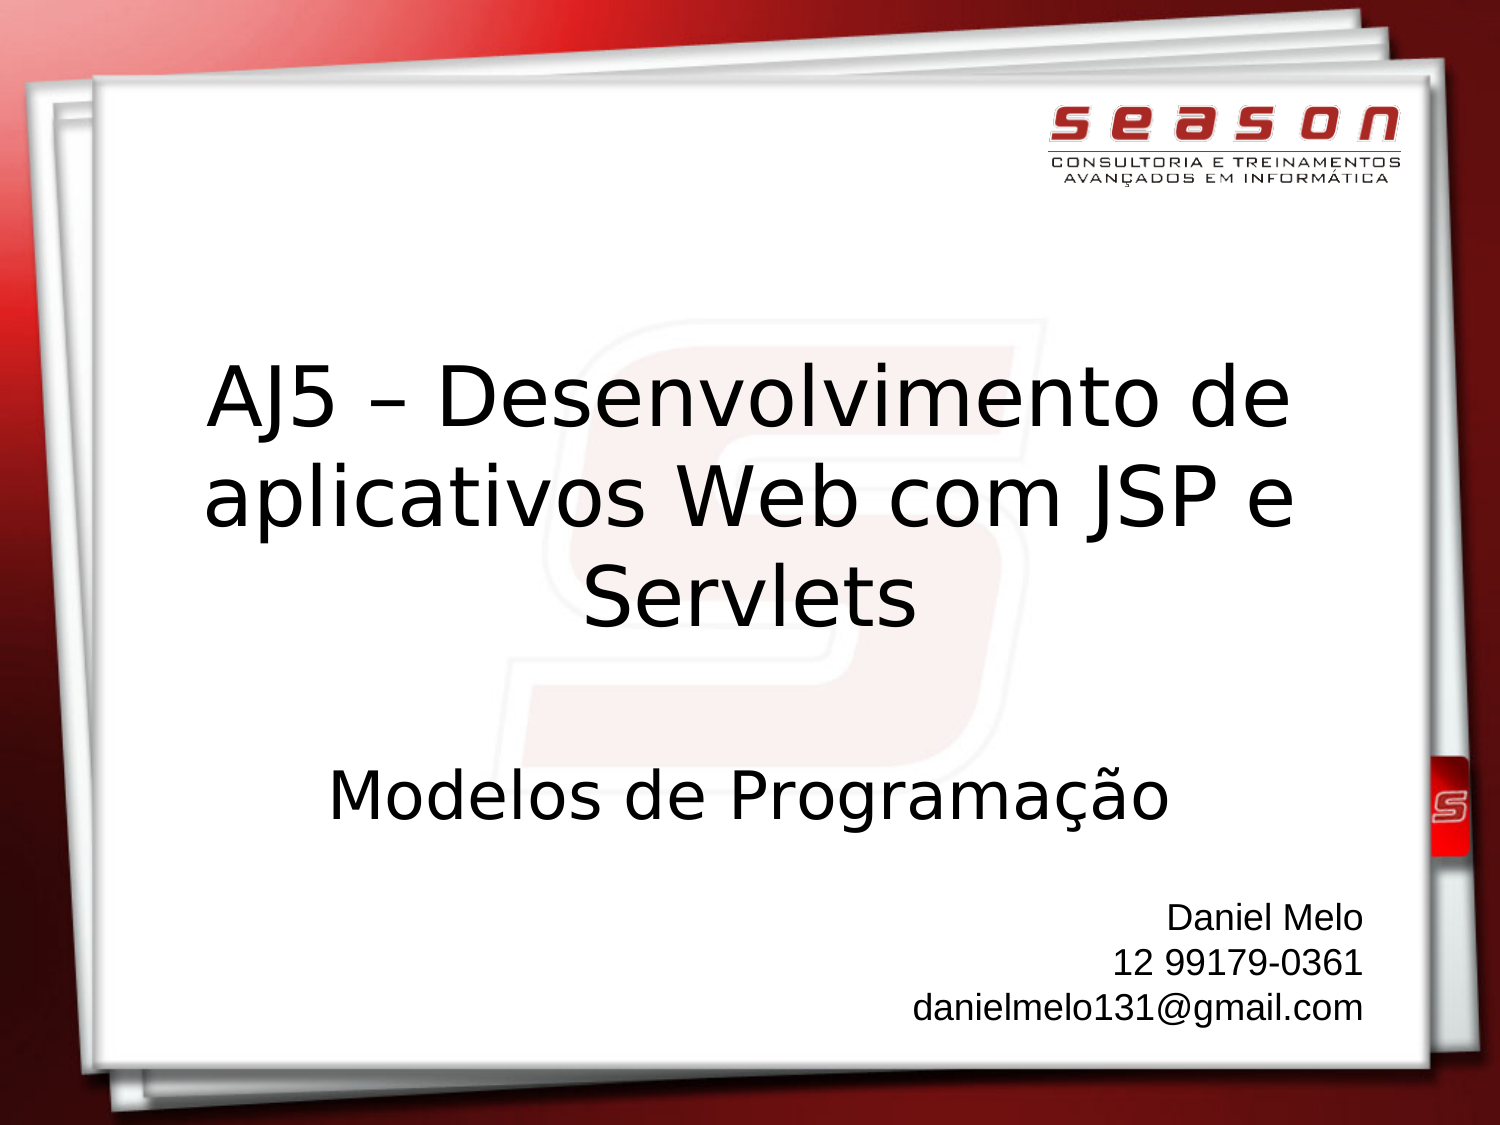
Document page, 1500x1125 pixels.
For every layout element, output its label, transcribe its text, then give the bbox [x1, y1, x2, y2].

picture [0, 0, 1500, 1125]
title AJ5 – Desenvolvimento de aplicativos Web com JSP e Servlets Modelos de Programação [112, 335, 1388, 842]
text_box Daniel Melo 12 99179-0361 danielmelo131@gmail.com [897, 885, 1382, 1052]
